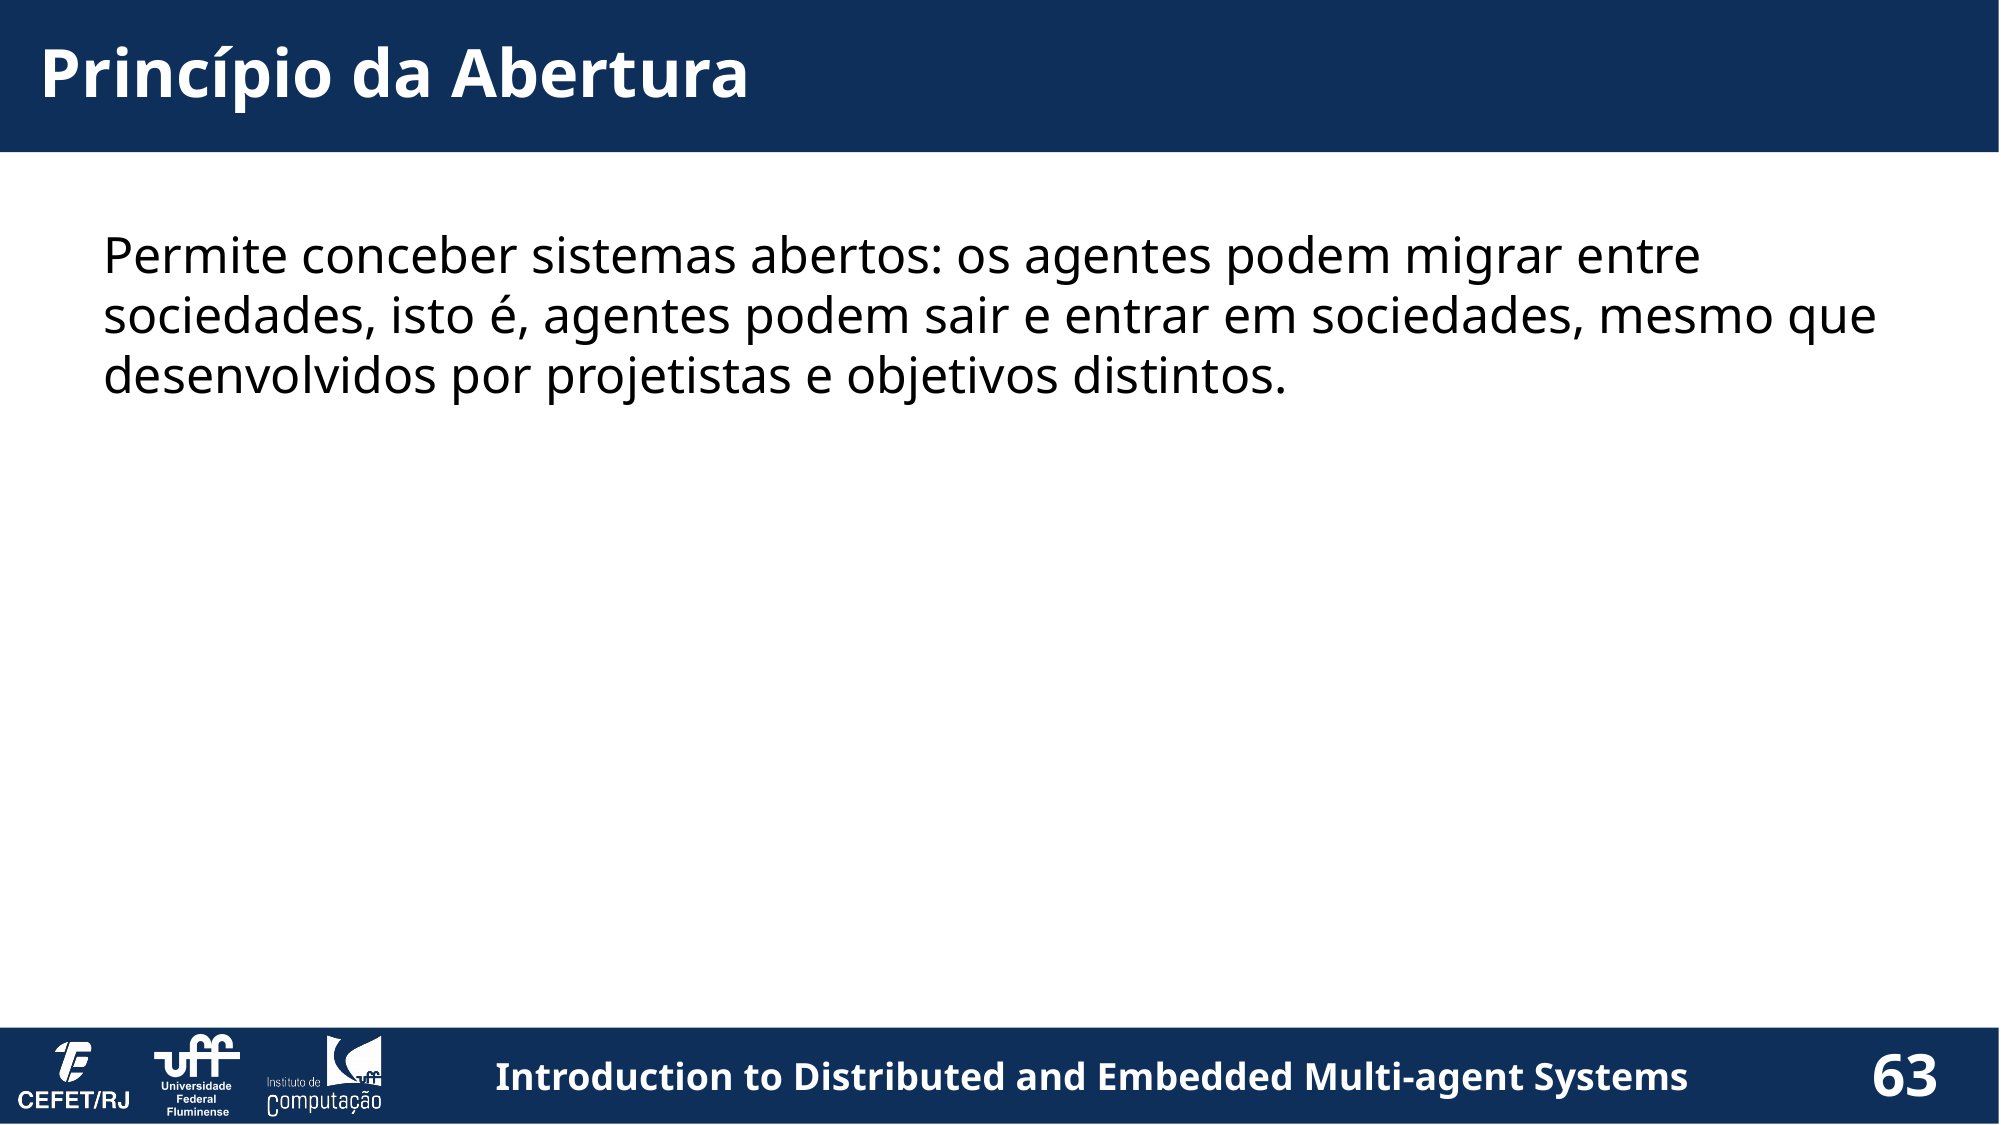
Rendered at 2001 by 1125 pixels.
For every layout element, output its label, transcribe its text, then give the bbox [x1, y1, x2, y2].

picture [153, 1033, 241, 1121]
text_box Princípio da Abertura [25, 23, 1999, 119]
picture [18, 1021, 129, 1125]
picture [265, 1033, 383, 1117]
text_box Permite conceber sistemas abertos: os agentes podem migrar entre sociedades, isto é, agentes podem sair e entrar em sociedades, mesmo que desenvolvidos por projetistas e objetivos distintos. [88, 216, 1947, 412]
